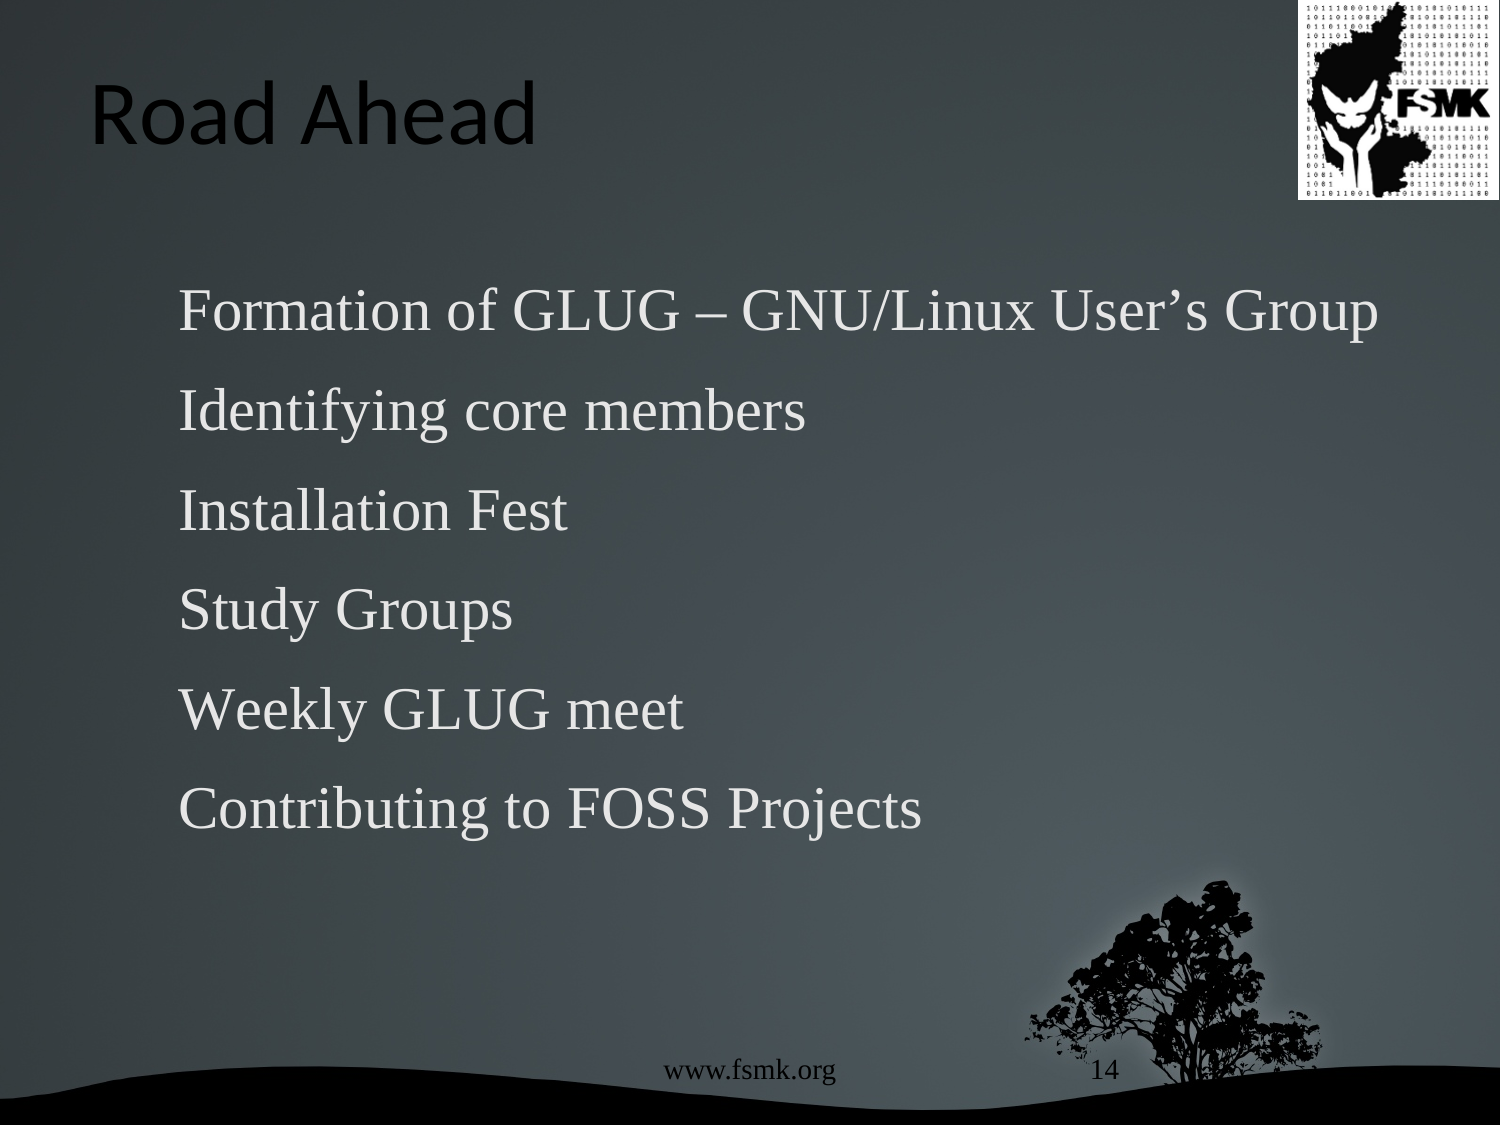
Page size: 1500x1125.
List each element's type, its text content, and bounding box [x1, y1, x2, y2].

text_box <number> [1074, 1042, 1425, 1103]
list Formation of GLUG – GNU/Linux User’s Group Identifying core members Installation Fest Study Groups Weekly GLUG meet Contributing to FOSS Projects [75, 262, 1425, 1005]
picture [0, 0, 1500, 1125]
title Road Ahead [75, 45, 1425, 233]
text_box www.fsmk.org [512, 1042, 988, 1103]
